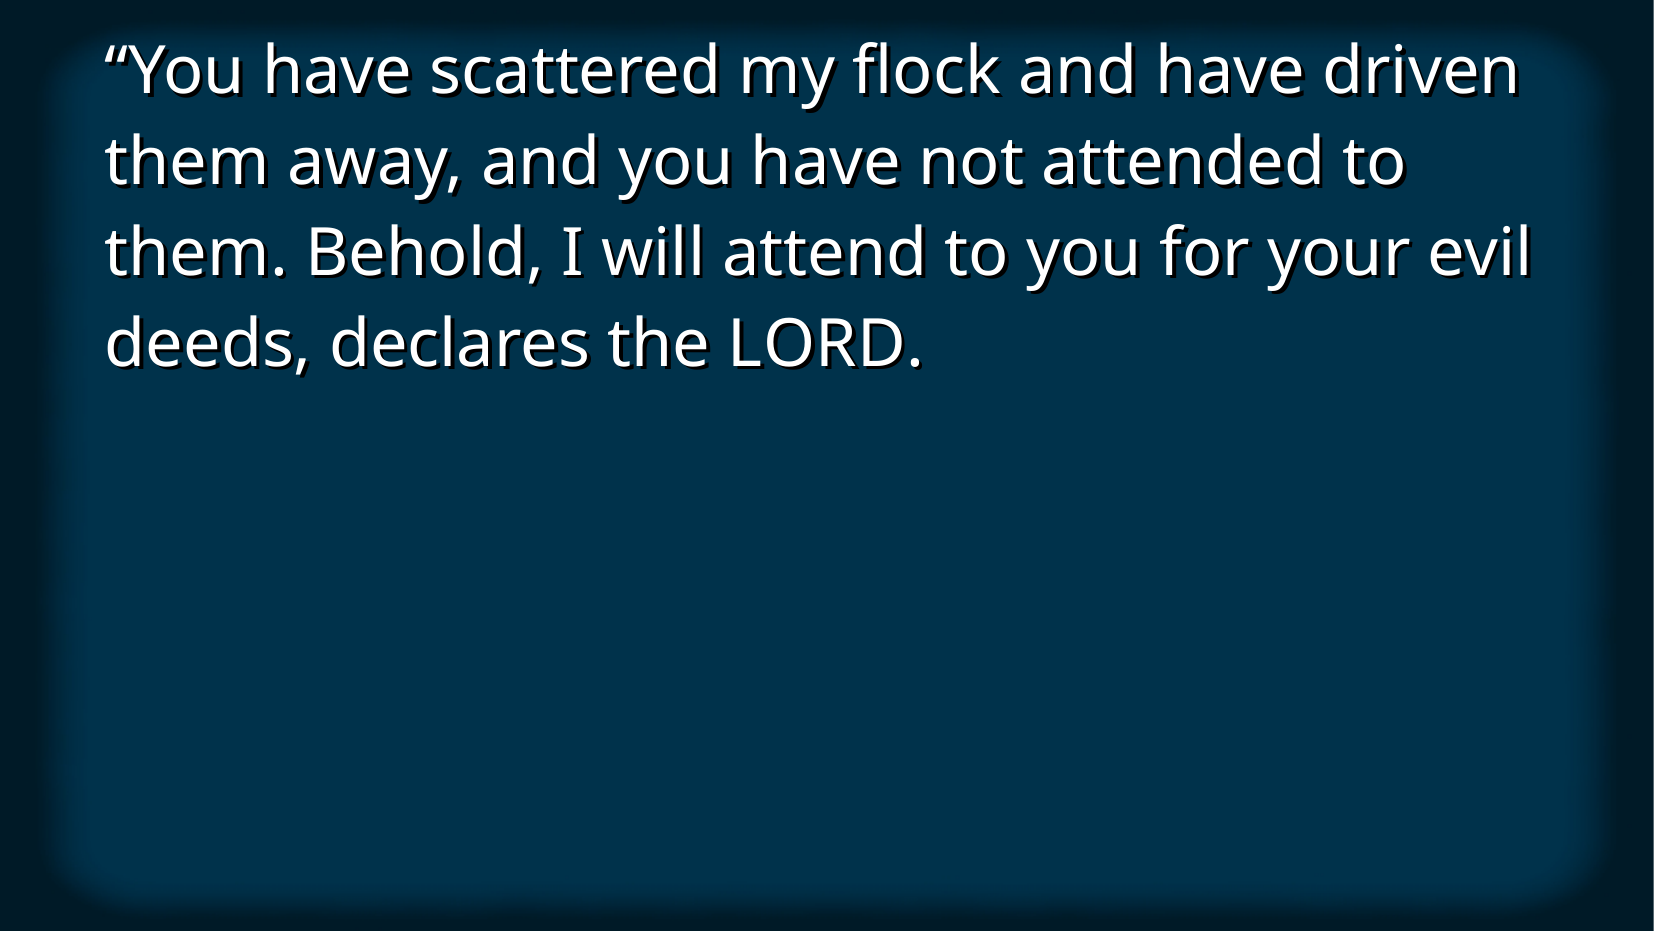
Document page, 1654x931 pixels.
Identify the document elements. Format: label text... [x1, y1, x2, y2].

text_box “You have scattered my flock and have driven them away, and you have not attended to them. Behold, I will attend to you for your evil deeds, declares the LORD. [90, 15, 1591, 385]
picture [0, 0, 1654, 931]
